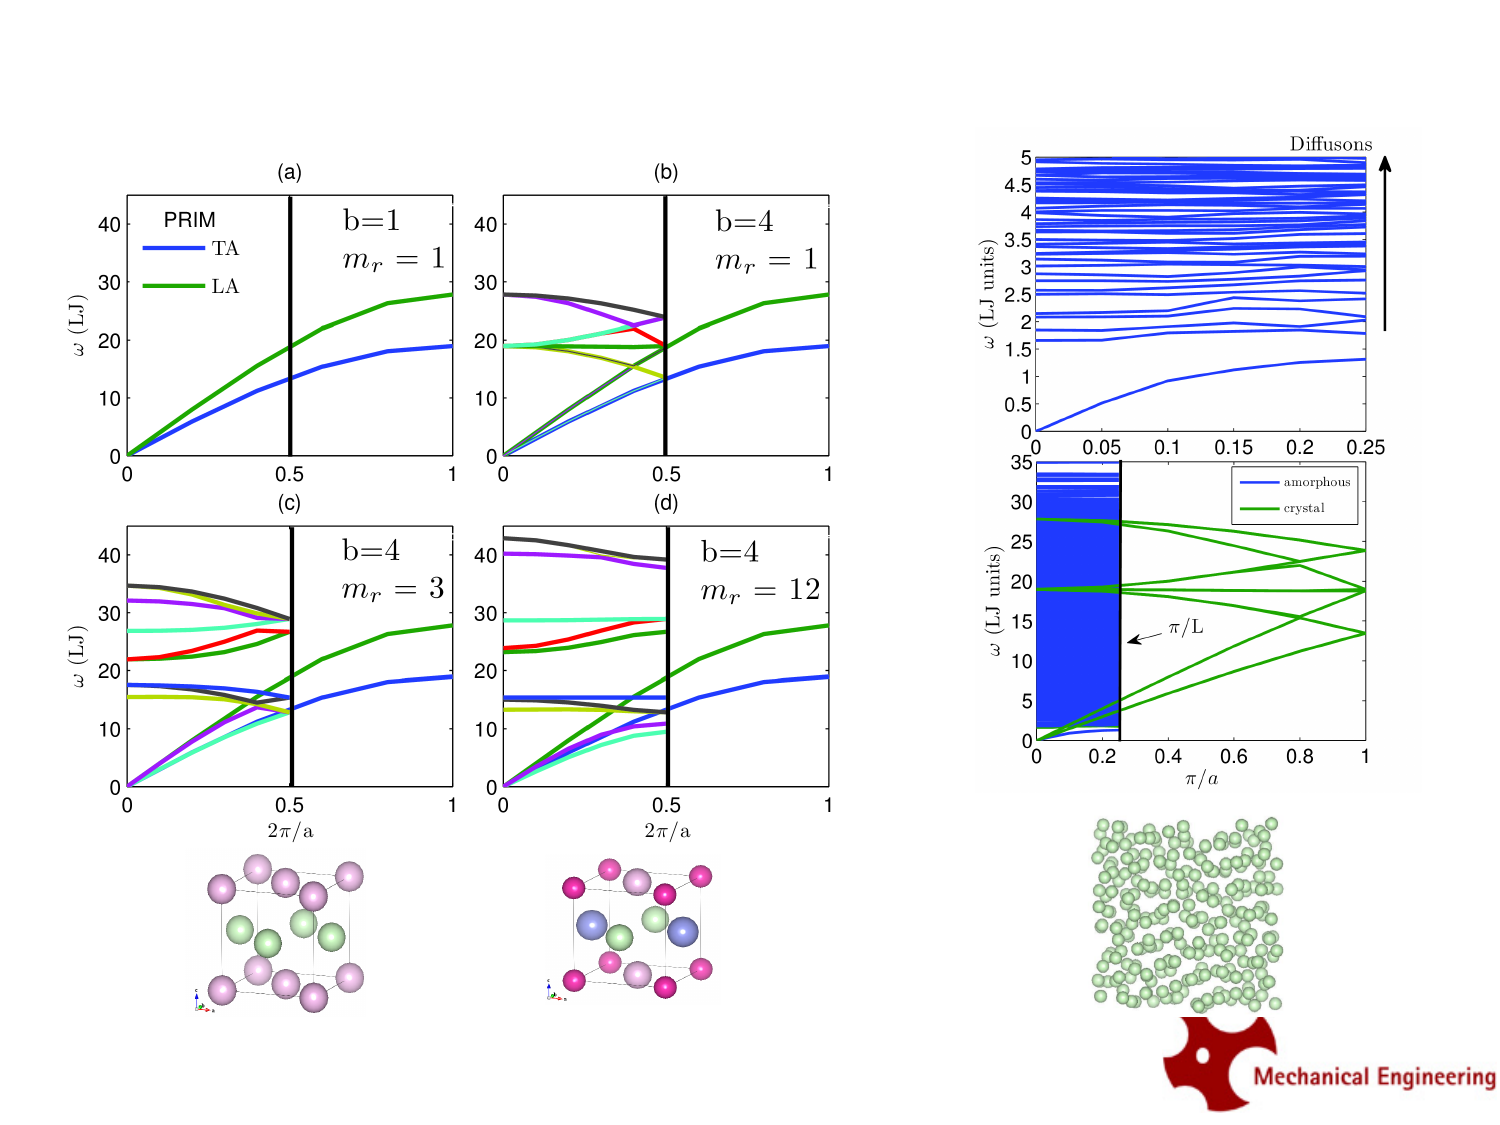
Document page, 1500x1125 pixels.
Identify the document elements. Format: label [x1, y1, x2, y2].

picture [1083, 806, 1497, 1113]
picture [975, 127, 1426, 796]
picture [59, 150, 854, 1017]
